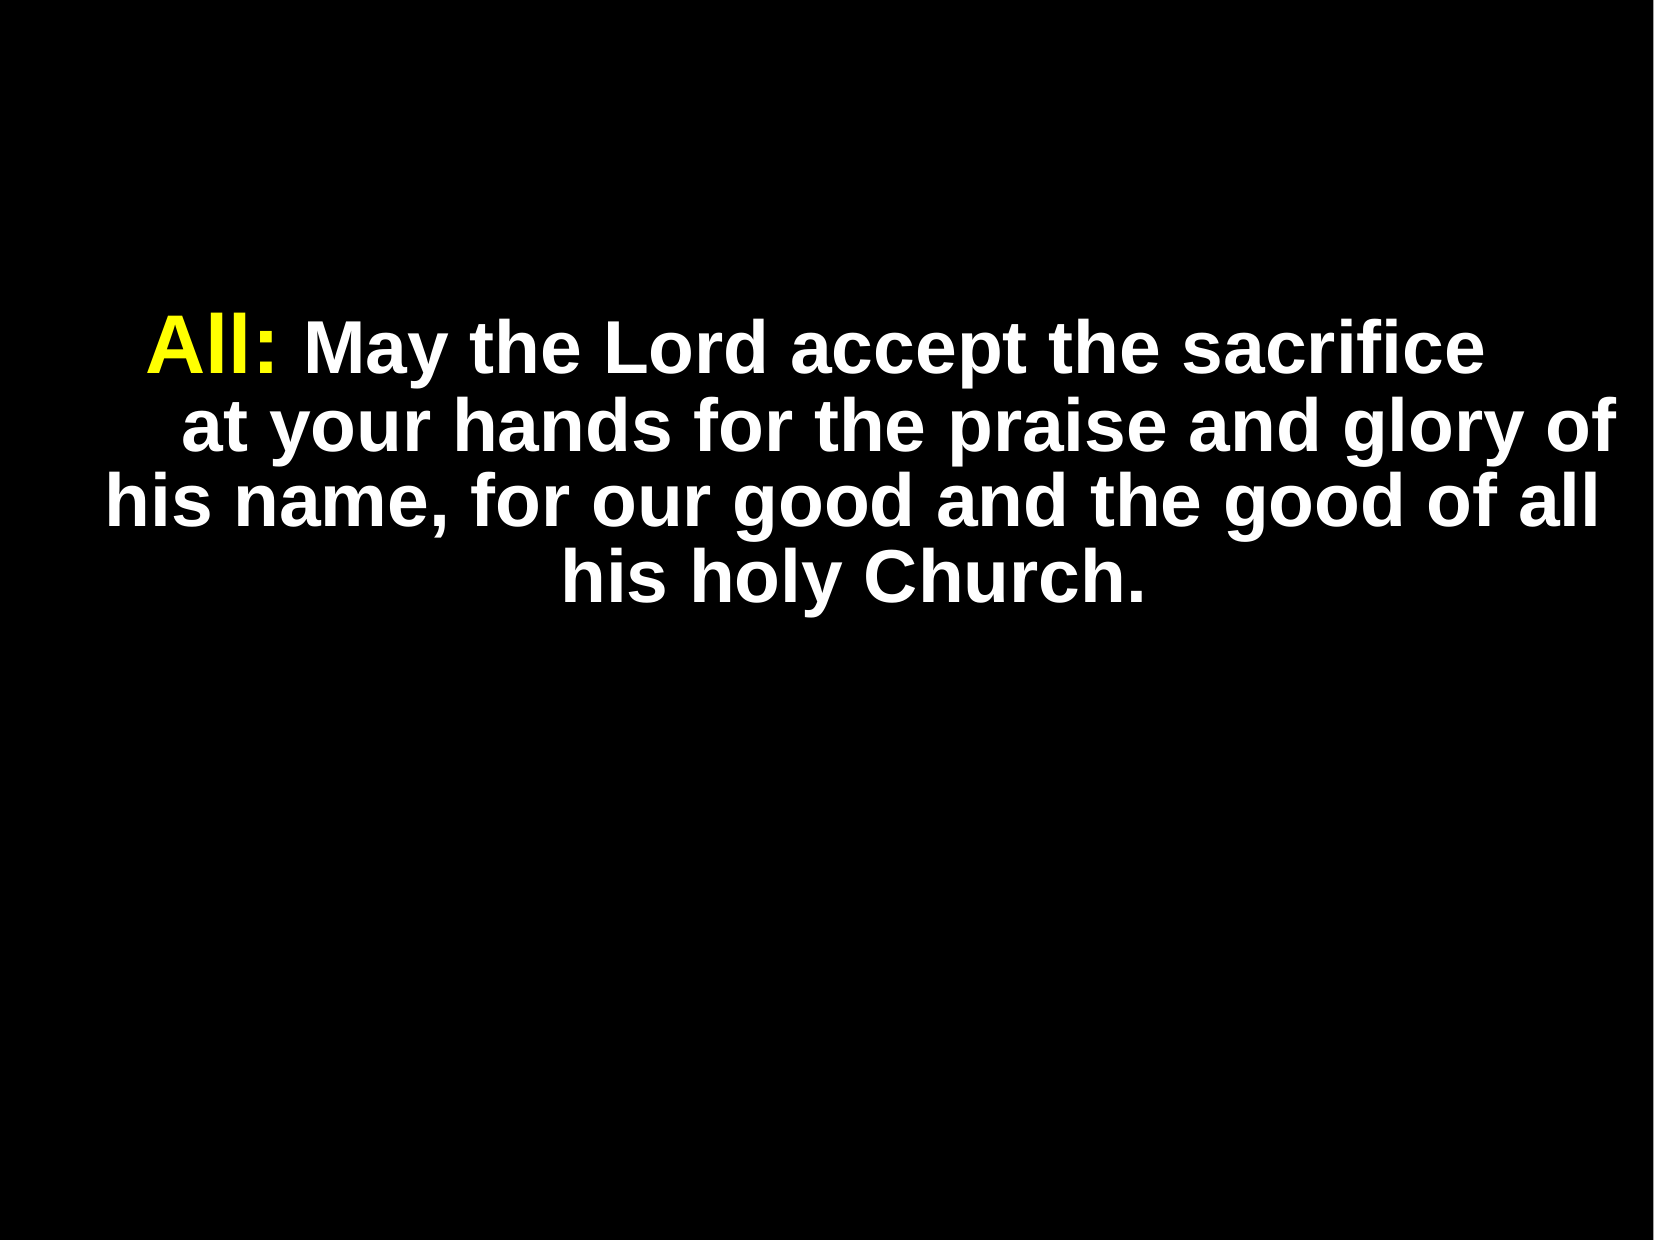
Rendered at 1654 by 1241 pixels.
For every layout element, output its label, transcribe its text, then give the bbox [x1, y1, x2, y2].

list All: May the Lord accept the sacrifice at your hands for the praise and glory of his name, for our good and the good of all his holy Church. [0, 307, 1654, 1027]
